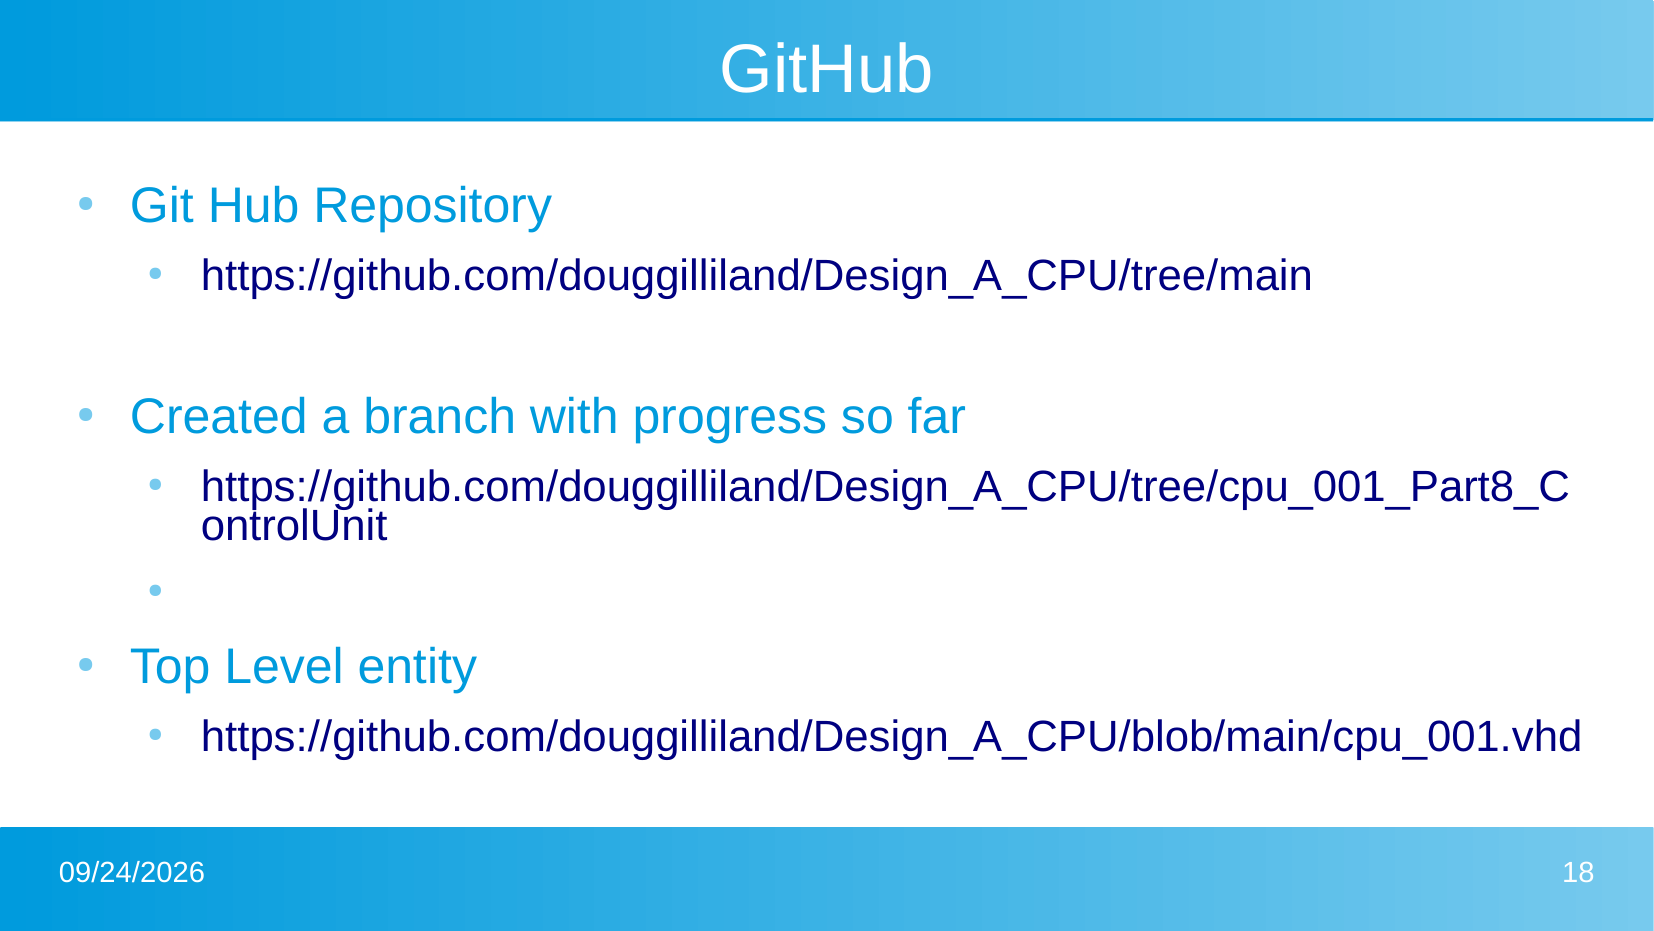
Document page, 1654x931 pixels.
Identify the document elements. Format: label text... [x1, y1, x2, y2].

title GitHub [59, 29, 1595, 108]
list Git Hub Repository https://github.com/douggilliland/Design_A_CPU/tree/main Created a branch with progress so far https://github.com/douggilliland/Design_A_CPU/tree/cpu_001_Part8_ControlUnit Top Level entity https://github.com/douggilliland/Design_A_CPU/blob/main/cpu_001.vhd [59, 177, 1595, 768]
